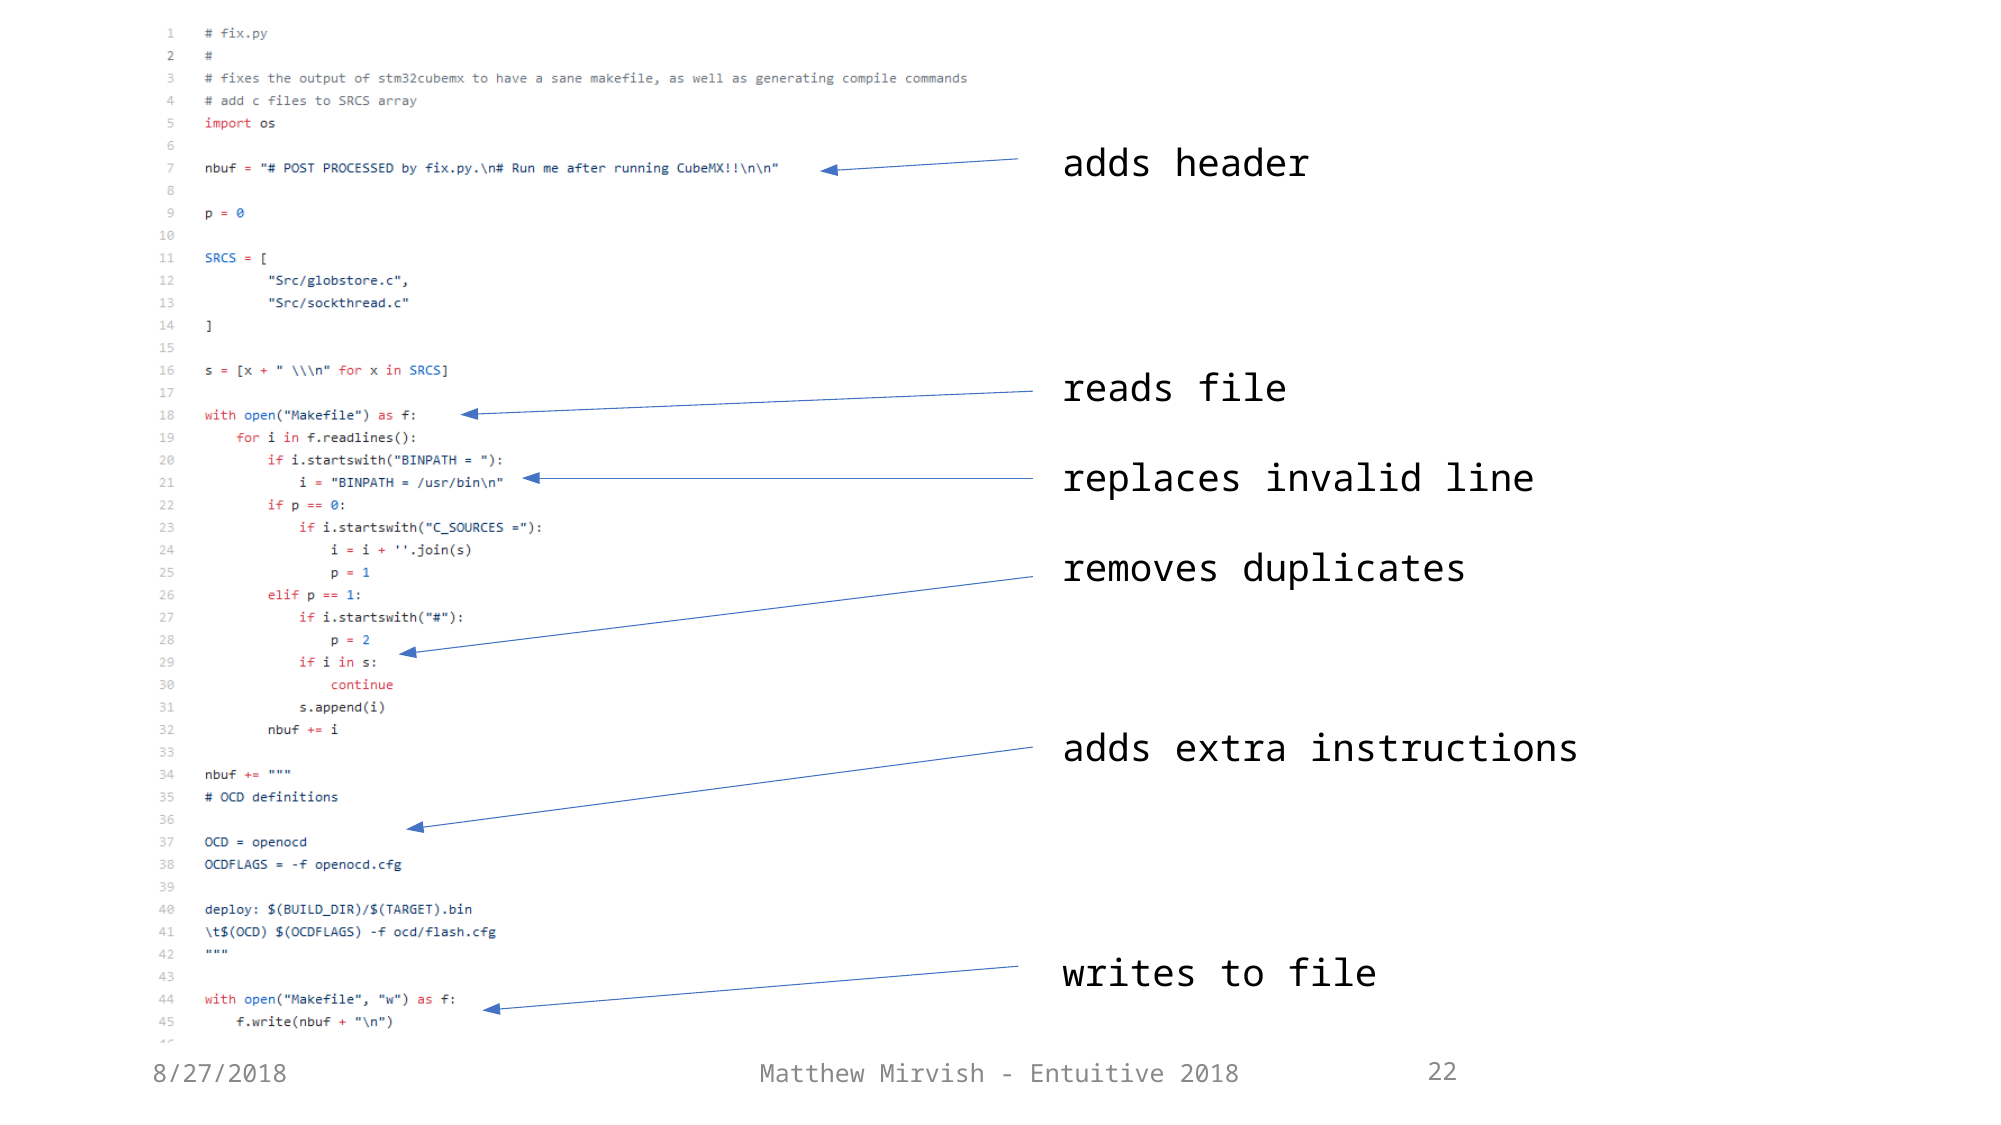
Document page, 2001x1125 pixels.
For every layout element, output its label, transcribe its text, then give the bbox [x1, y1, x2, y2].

picture [133, 22, 1033, 1043]
text_box adds header reads file replaces invalid line removes duplicates adds extra instructions writes to file [1047, 86, 1778, 1011]
text_box Matthew Mirvish - Entuitive 2018 [662, 1042, 1338, 1103]
text_box 8/27/2018 [137, 1043, 588, 1103]
text_box 22 [1412, 1042, 1863, 1103]
